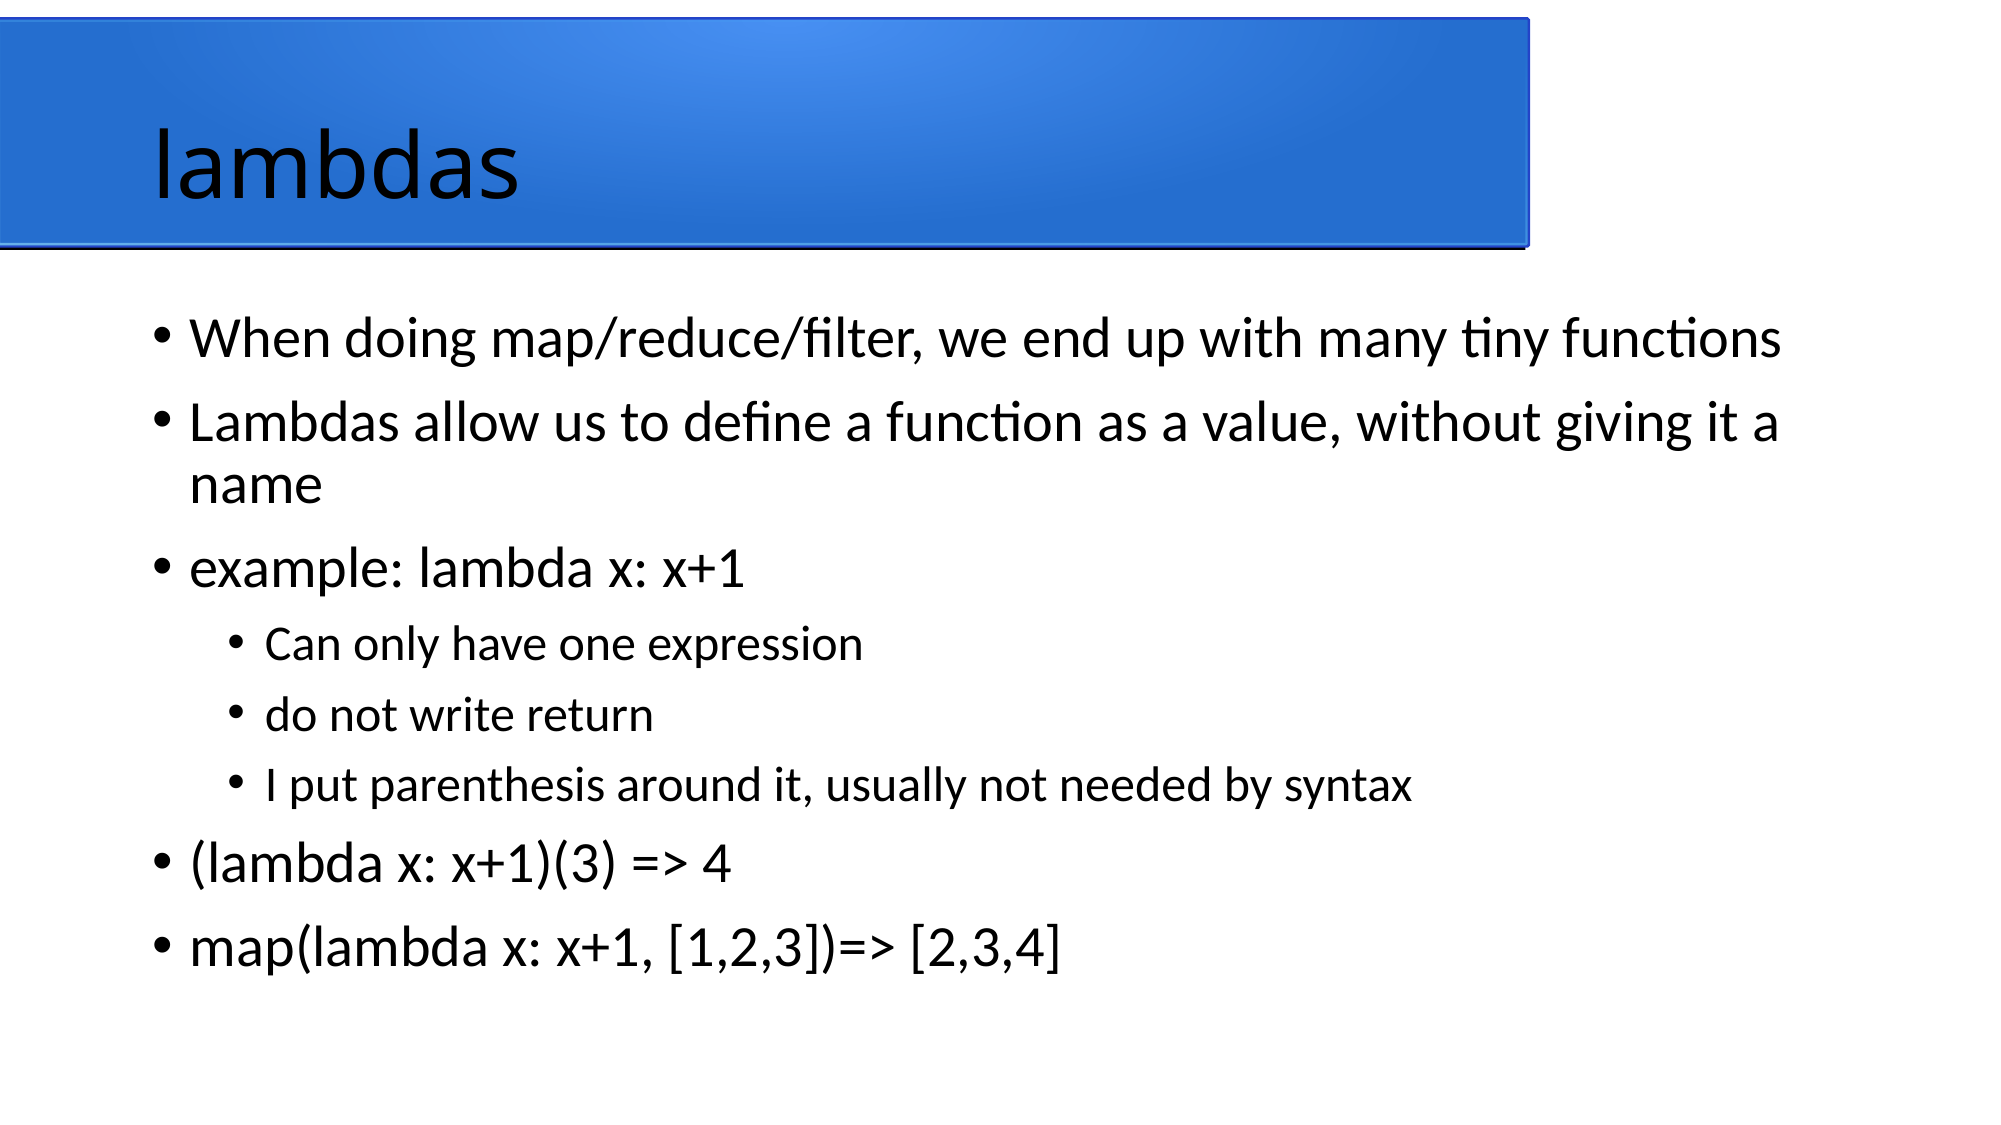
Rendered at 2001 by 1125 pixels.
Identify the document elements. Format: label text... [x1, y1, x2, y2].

title lambdas [137, 59, 1863, 278]
list When doing map/reduce/filter, we end up with many tiny functions Lambdas allow us to define a function as a value, without giving it a name example: lambda x: x+1 Can only have one expression do not write return I put parenthesis around it, usually not needed by syntax (lambda x: x+1)(3) => 4 map(lambda x: x+1, [1,2,3])=> [2,3,4] [137, 299, 1863, 1014]
